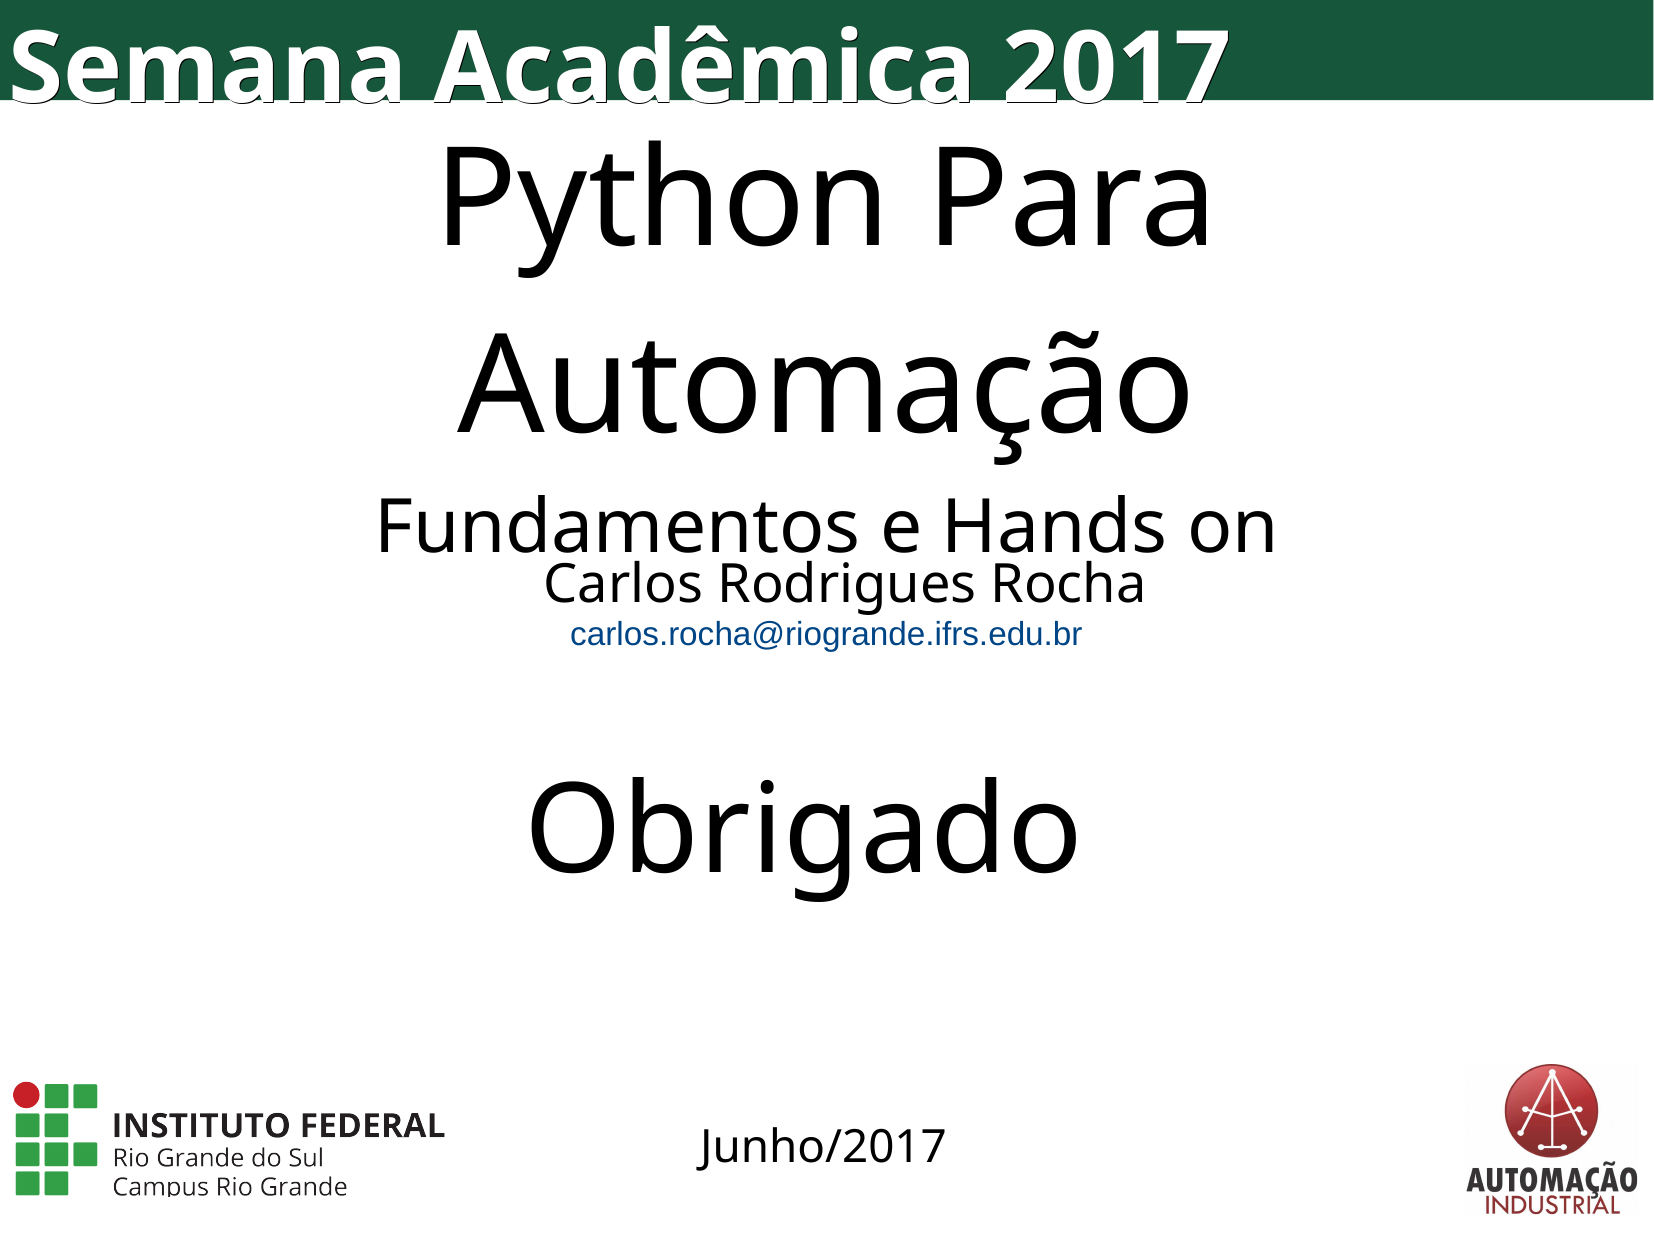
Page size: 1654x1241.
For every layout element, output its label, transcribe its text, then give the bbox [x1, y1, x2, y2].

text_box Junho/2017 [685, 1105, 969, 1173]
picture [11, 1080, 447, 1198]
text_box [1182, 44, 1211, 101]
text_box carlos.rocha@riogrande.ifrs.edu.br [555, 608, 1099, 661]
text_box Python Para Automação Fundamentos e Hands on [321, 140, 1333, 534]
picture [1465, 1063, 1638, 1215]
text_box [1182, 0, 1654, 101]
text_box Carlos Rodrigues Rocha [528, 537, 1152, 614]
text_box Obrigado [509, 731, 1144, 903]
text_box Semana Acadêmica 2017 [0, 0, 1182, 129]
